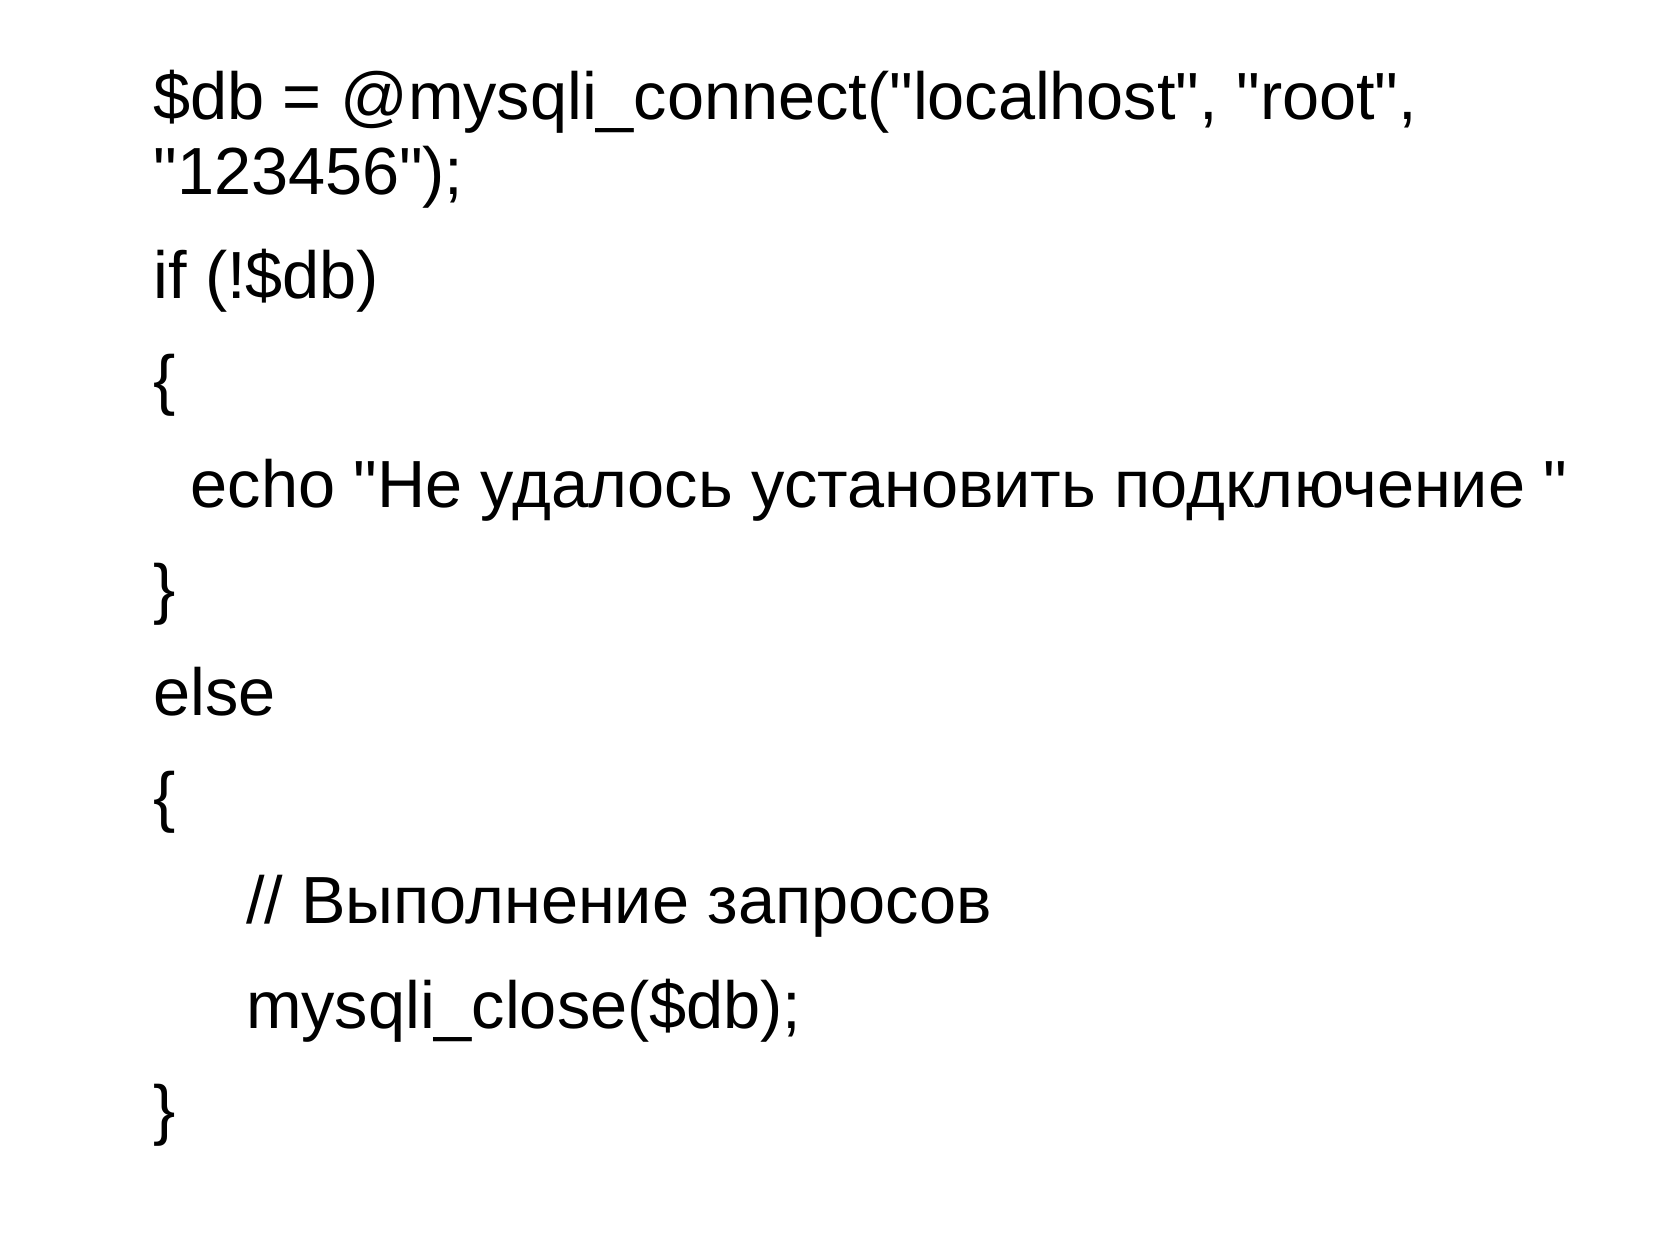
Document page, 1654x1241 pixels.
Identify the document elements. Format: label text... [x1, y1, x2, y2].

list $db = @mysqli_connect("localhost", "root", "123456"); if (!$db) { echo "Не удалось установить подключение " } else { // Выполнение запросов mysqli_close($db); } [82, 59, 1625, 1147]
